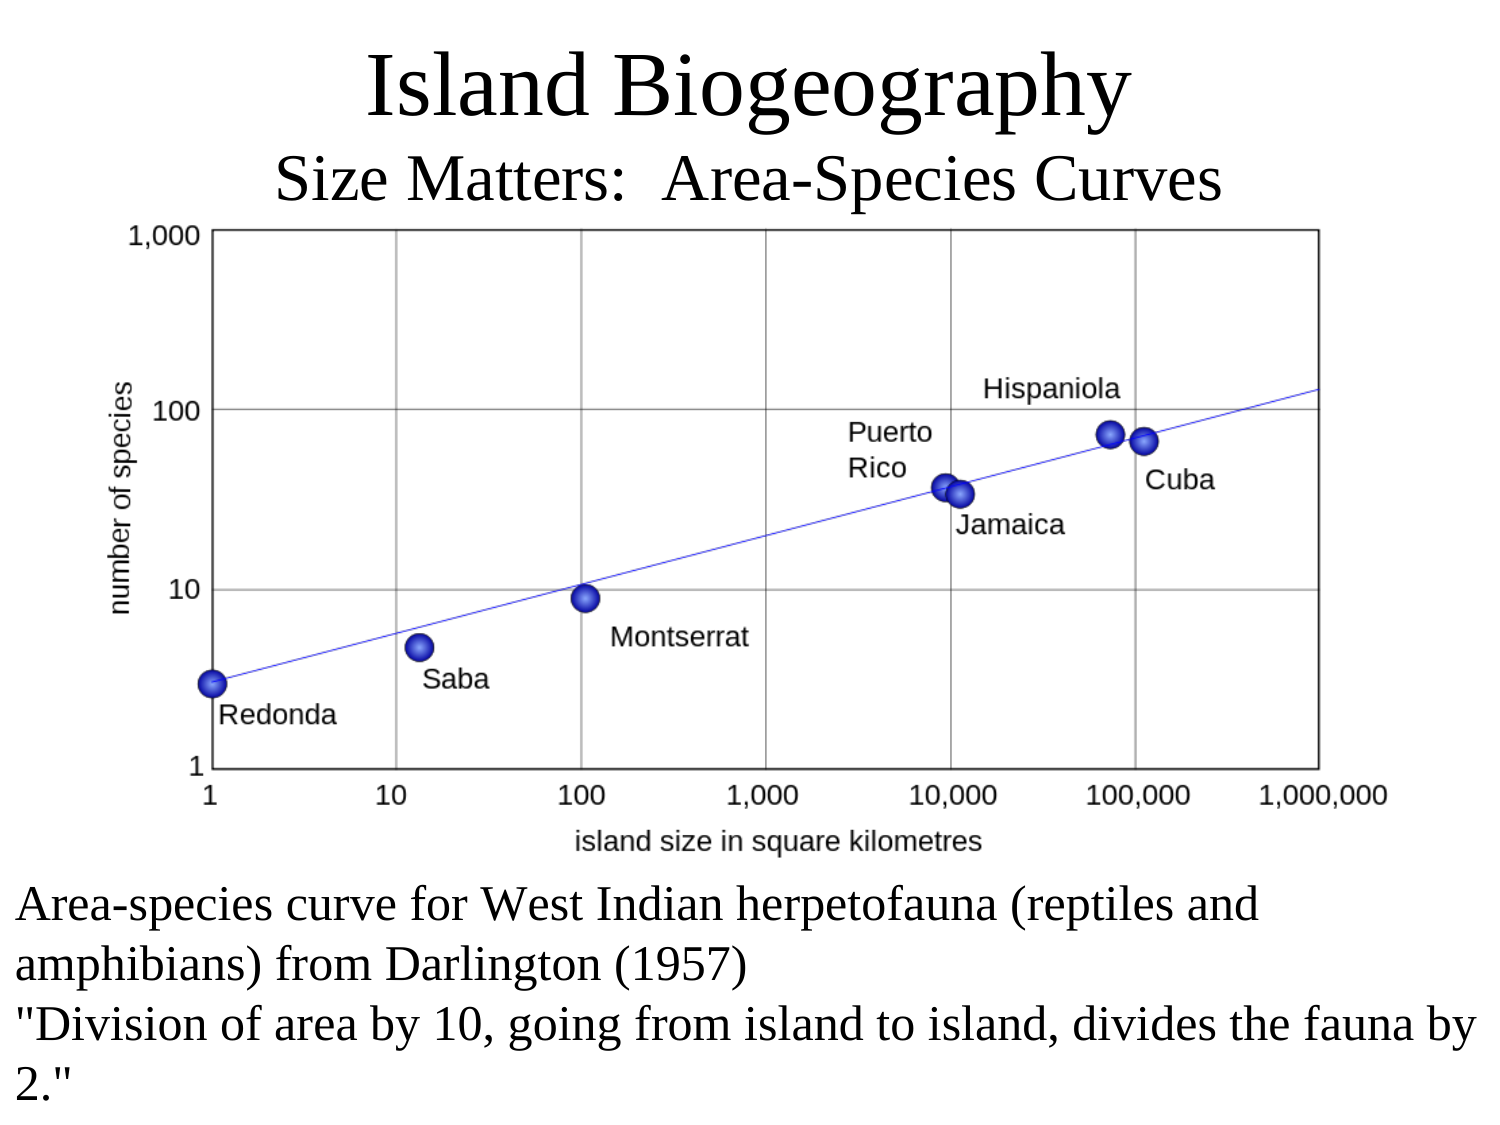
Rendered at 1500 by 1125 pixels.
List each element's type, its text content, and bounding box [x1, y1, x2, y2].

picture [75, 174, 1426, 862]
text_box Area-species curve for West Indian herpetofauna (reptiles and amphibians) from Darlington (1957) "Division of area by 10, going from island to island, divides the fauna by 2." [0, 862, 1500, 1118]
title Island Biogeography Size Matters: Area-Species Curves [112, 0, 1388, 174]
